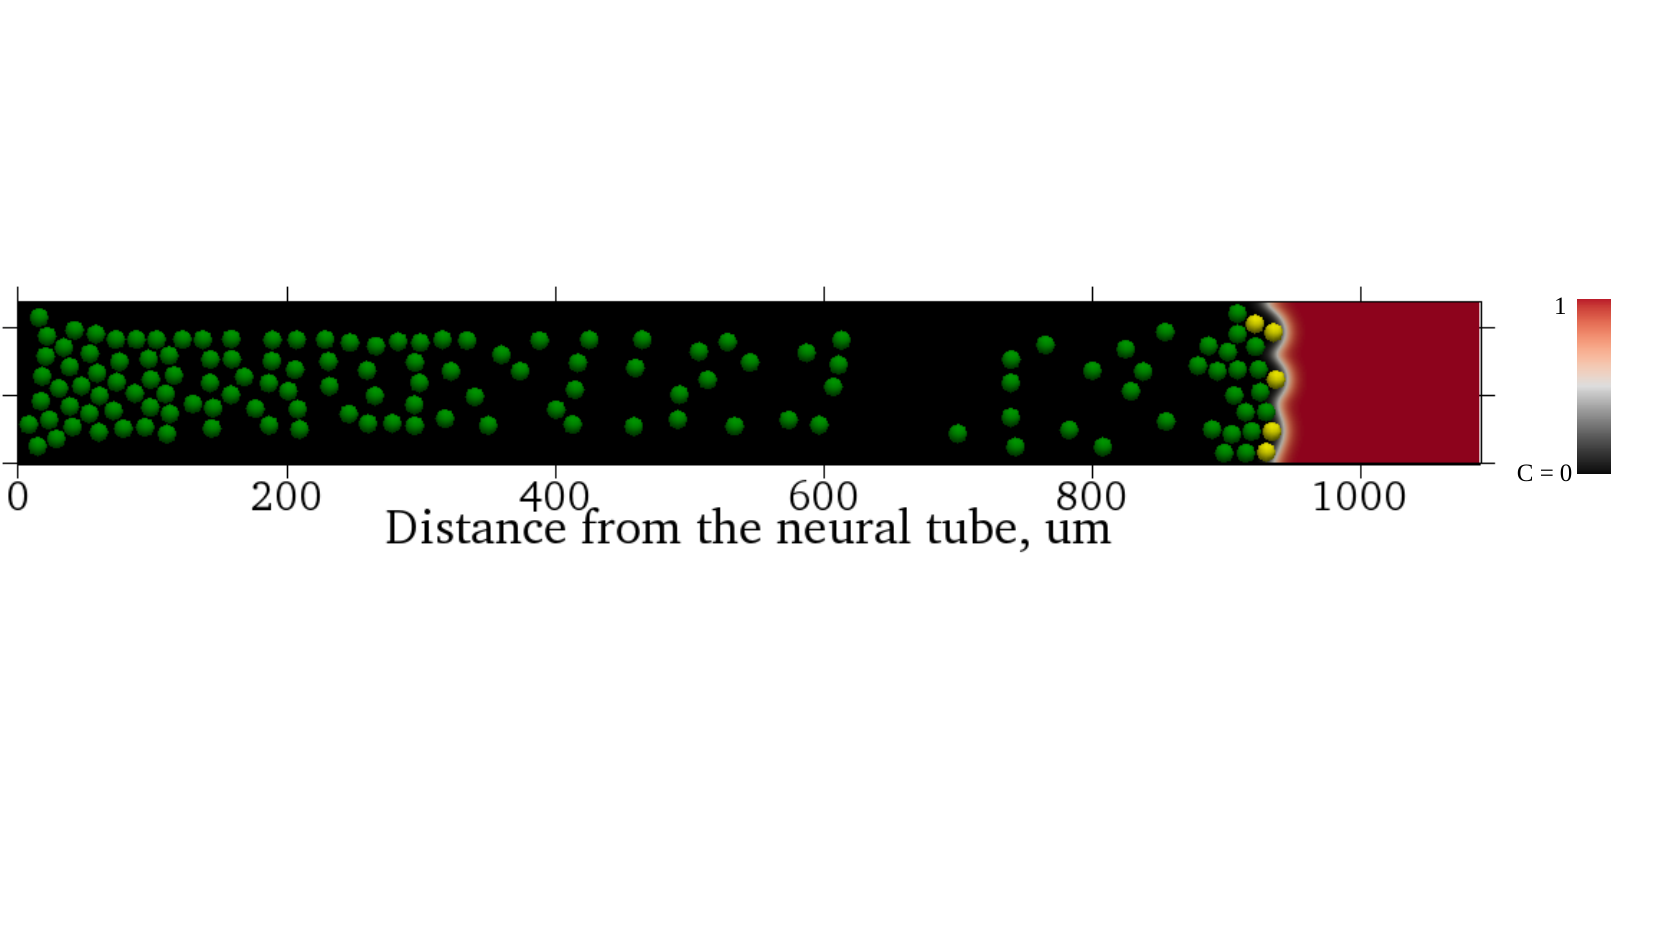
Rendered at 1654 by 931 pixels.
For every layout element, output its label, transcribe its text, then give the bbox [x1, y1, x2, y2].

picture [0, 284, 1501, 558]
text_box 1 C = 0 [1501, 285, 1599, 499]
picture [1599, 299, 1611, 474]
